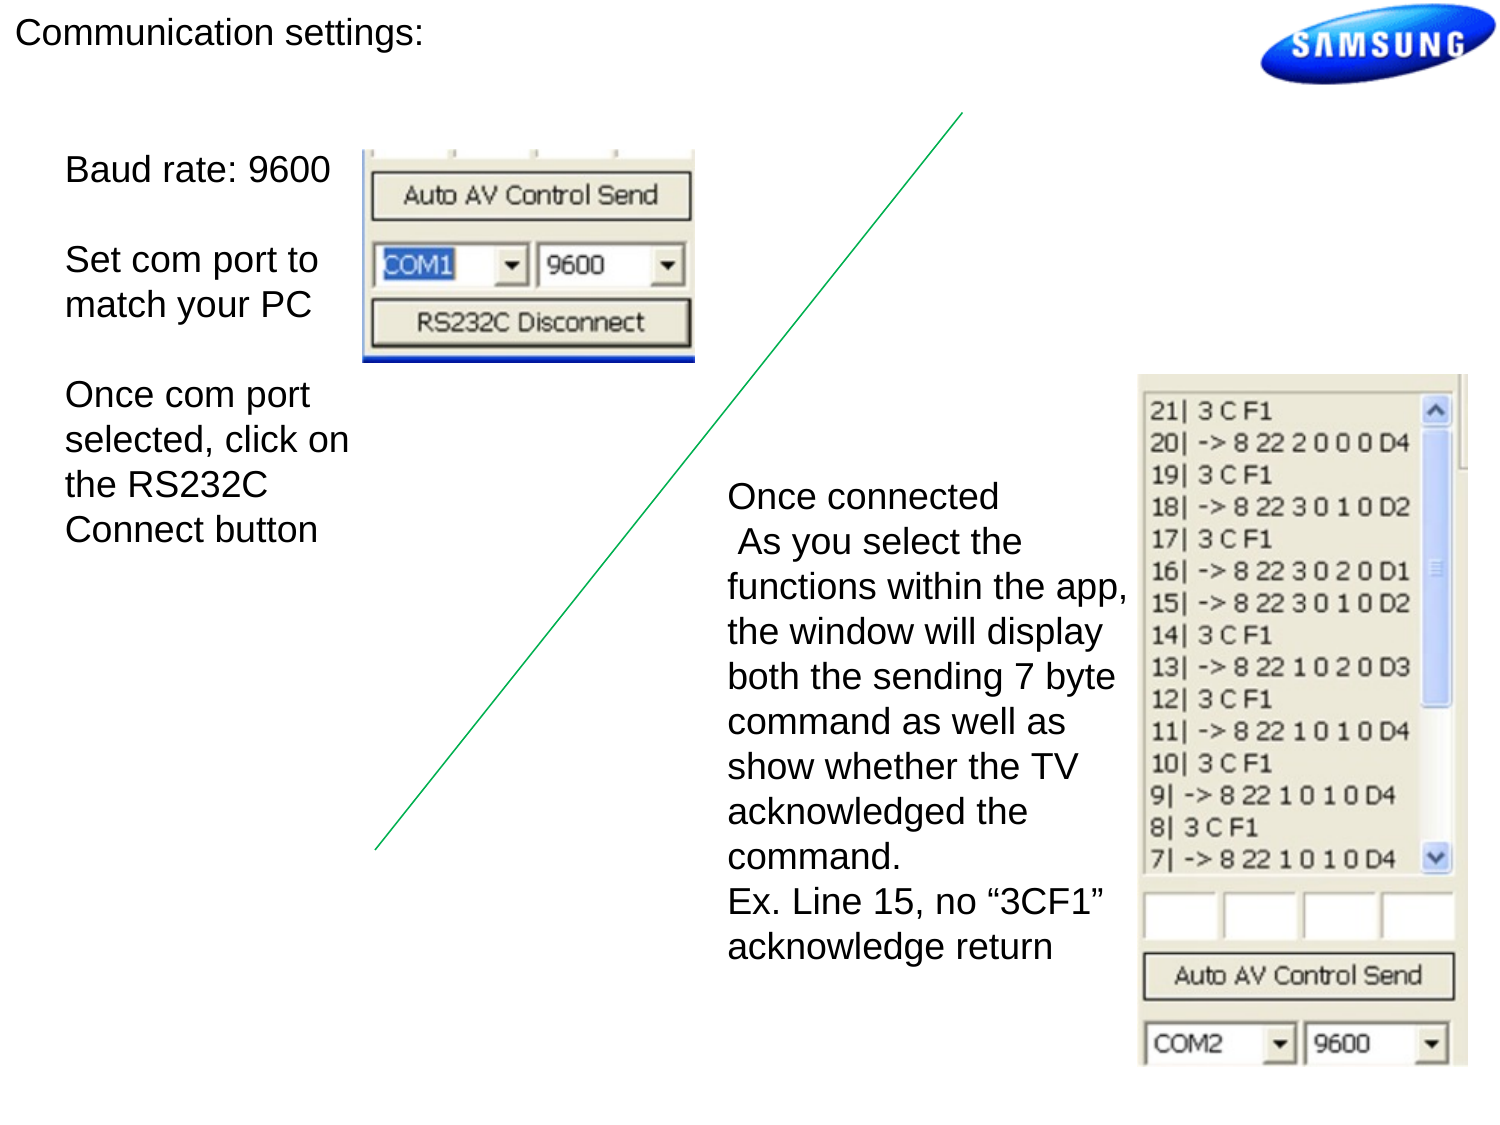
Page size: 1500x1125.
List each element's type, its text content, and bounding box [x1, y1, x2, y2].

picture [1256, 0, 1500, 88]
picture [1137, 374, 1468, 1067]
text_box Communication settings: [0, 0, 700, 106]
text_box Once connected As you select the functions within the app, the window will display both the sending 7 byte command as well as show whether the TV acknowledged the command. Ex. Line 15, no “3CF1” acknowledge return [712, 464, 1163, 1021]
picture [388, 149, 695, 363]
text_box Baud rate: 9600 Set com port to match your PC Once com port selected, click on the RS232C Connect button [49, 137, 388, 558]
